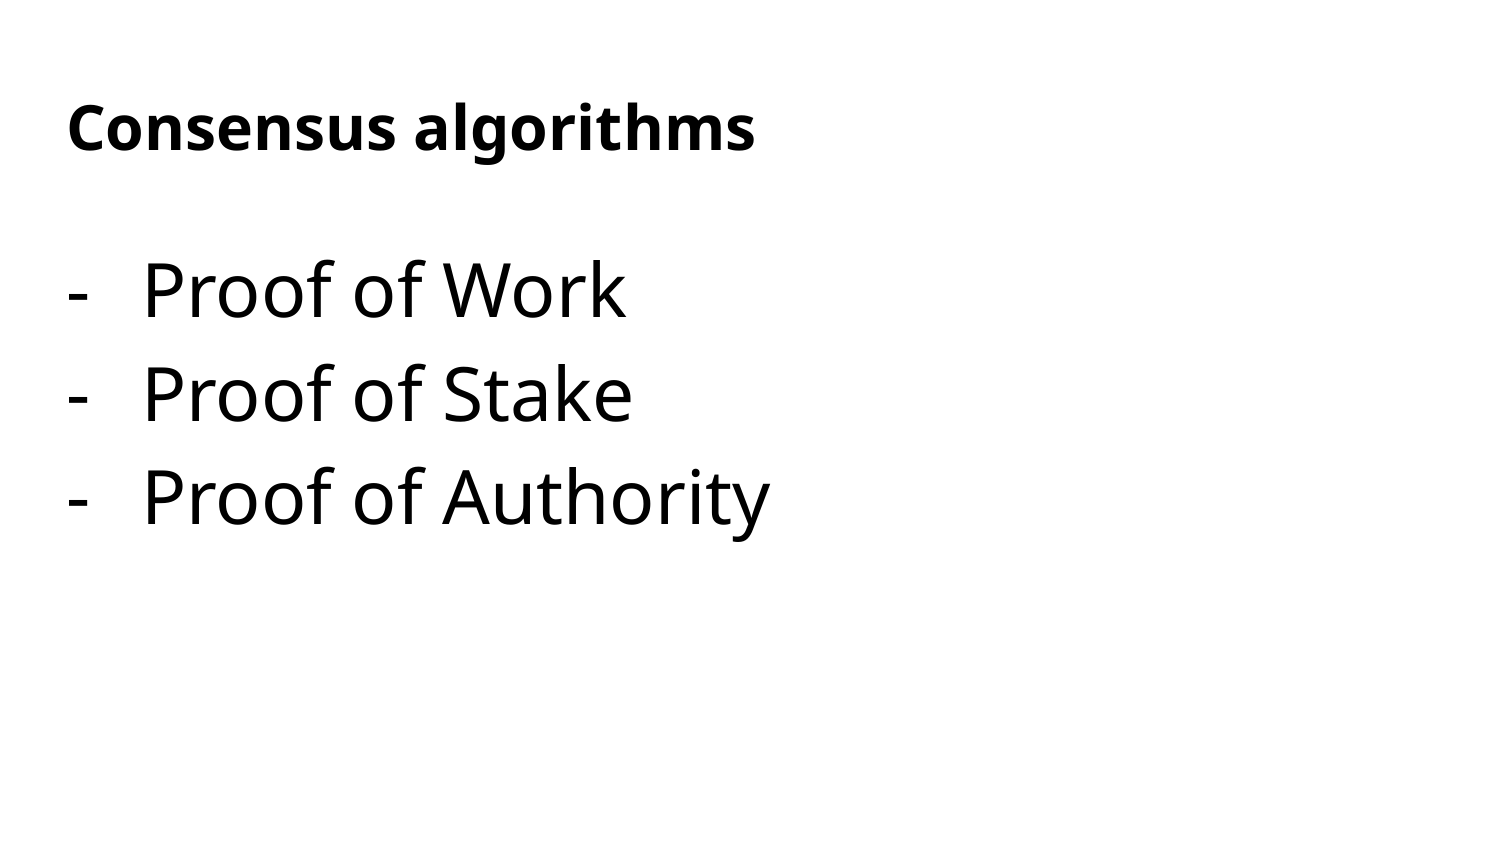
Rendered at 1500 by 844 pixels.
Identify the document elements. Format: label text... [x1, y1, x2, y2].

list Proof of Work Proof of Stake Proof of Authority [51, 214, 1449, 775]
title Consensus algorithms [51, 72, 1449, 176]
